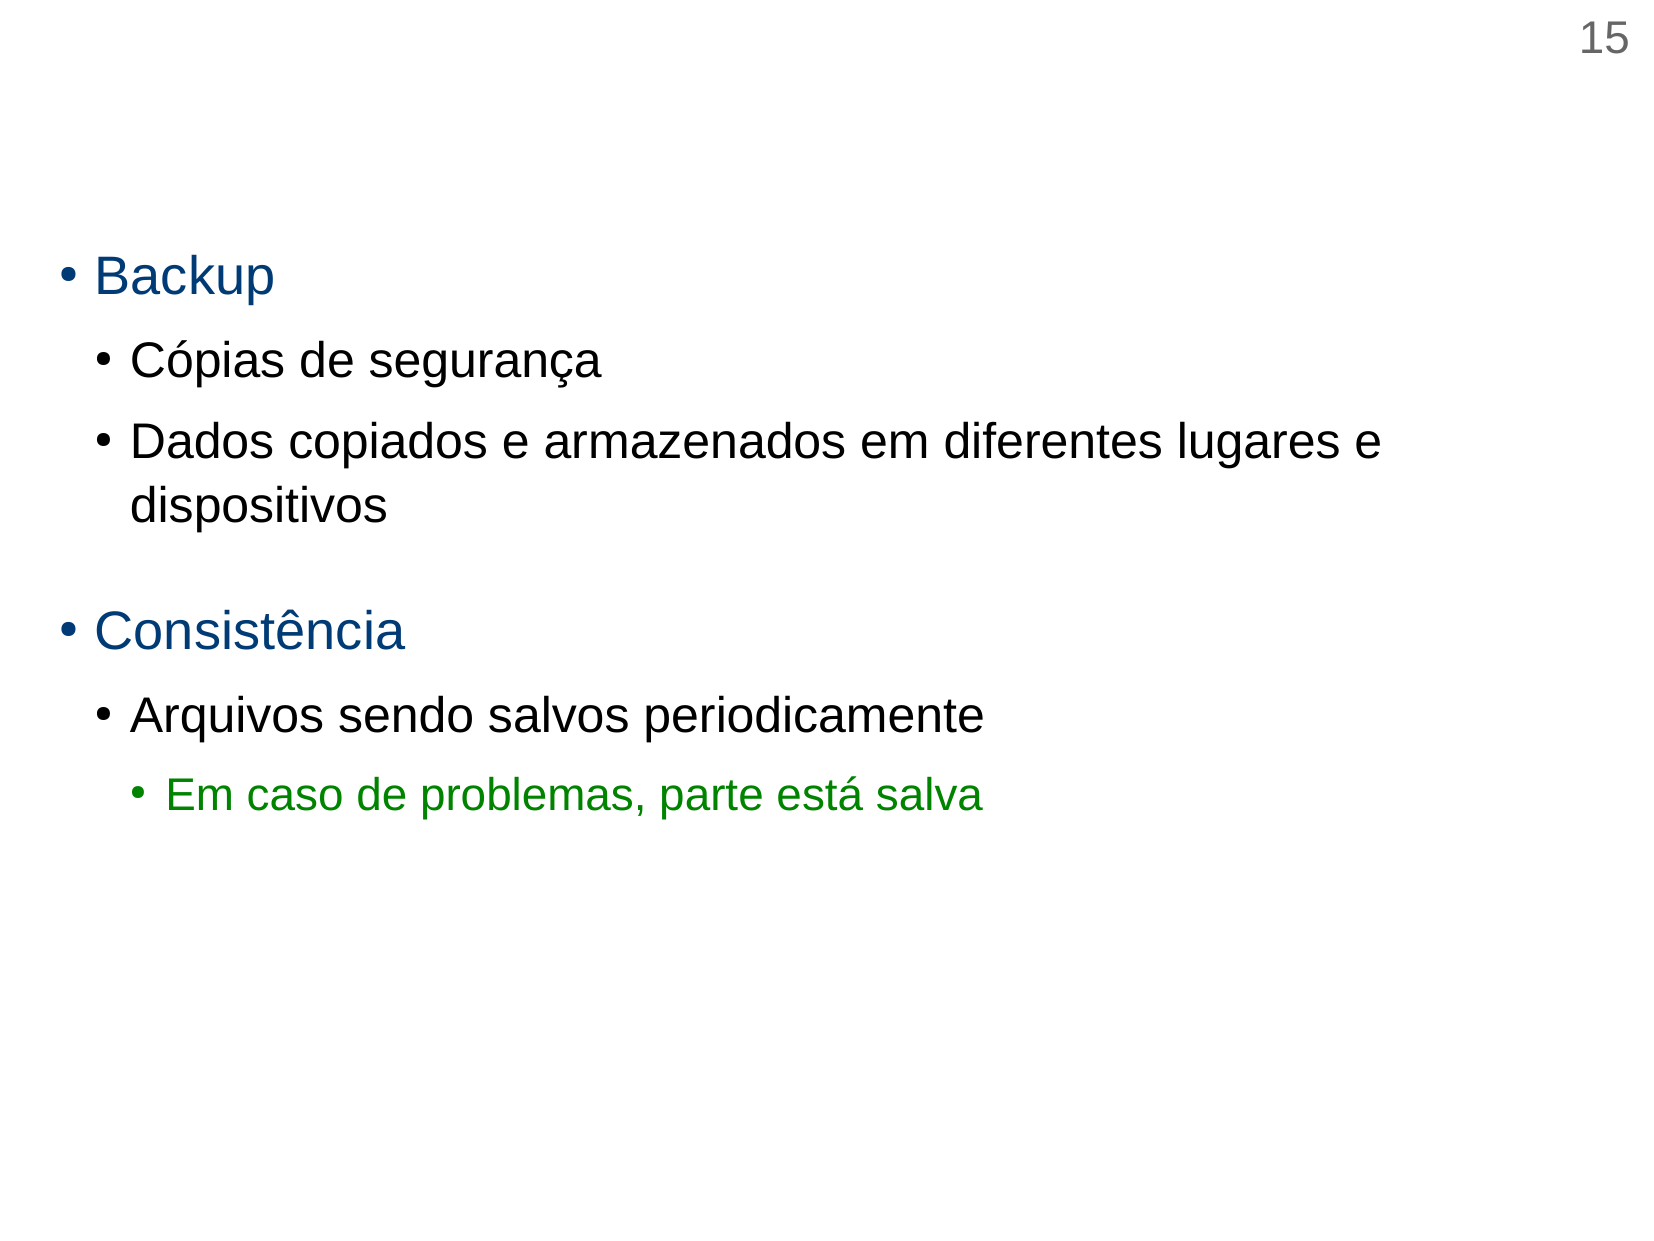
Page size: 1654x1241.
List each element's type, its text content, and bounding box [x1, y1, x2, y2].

list Backup Cópias de segurança Dados copiados e armazenados em diferentes lugares e dispositivos Consistência Arquivos sendo salvos periodicamente Em caso de problemas, parte está salva [59, 236, 1595, 1211]
